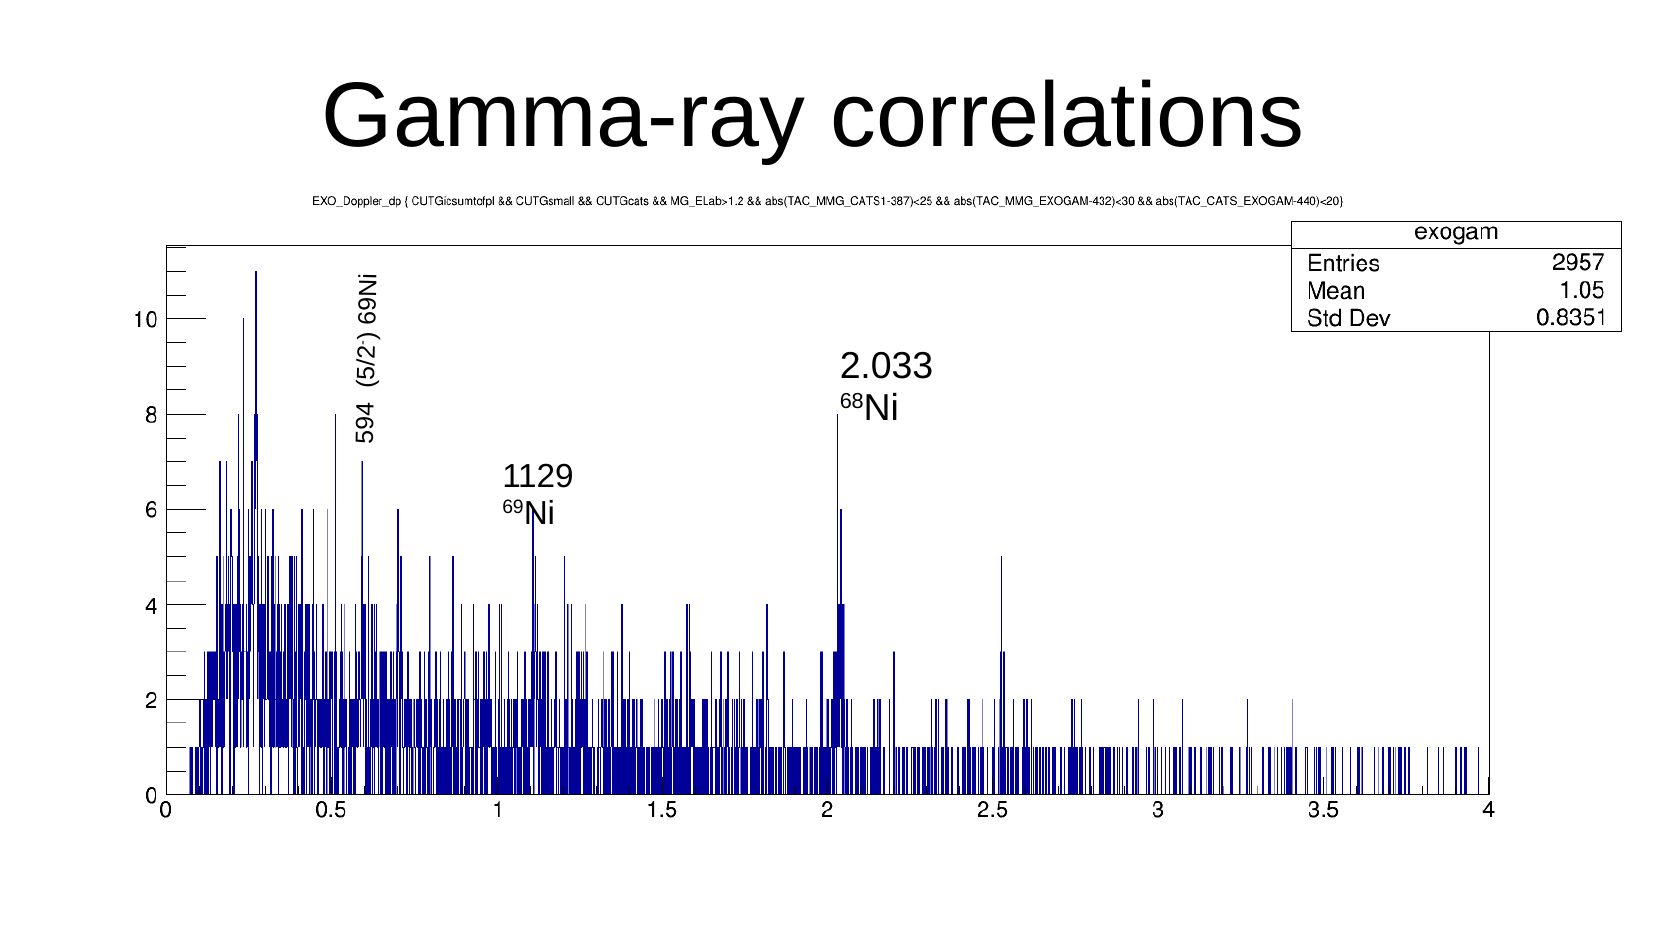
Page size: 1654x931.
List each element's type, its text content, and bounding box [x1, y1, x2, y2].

title Gamma-ray correlations [82, 37, 1571, 176]
text_box 1129 69Ni [487, 450, 638, 539]
text_box 2.033 68Ni [825, 337, 1013, 479]
text_box 594 (5/2-) 69Ni [342, 196, 391, 460]
picture [0, 176, 1654, 863]
